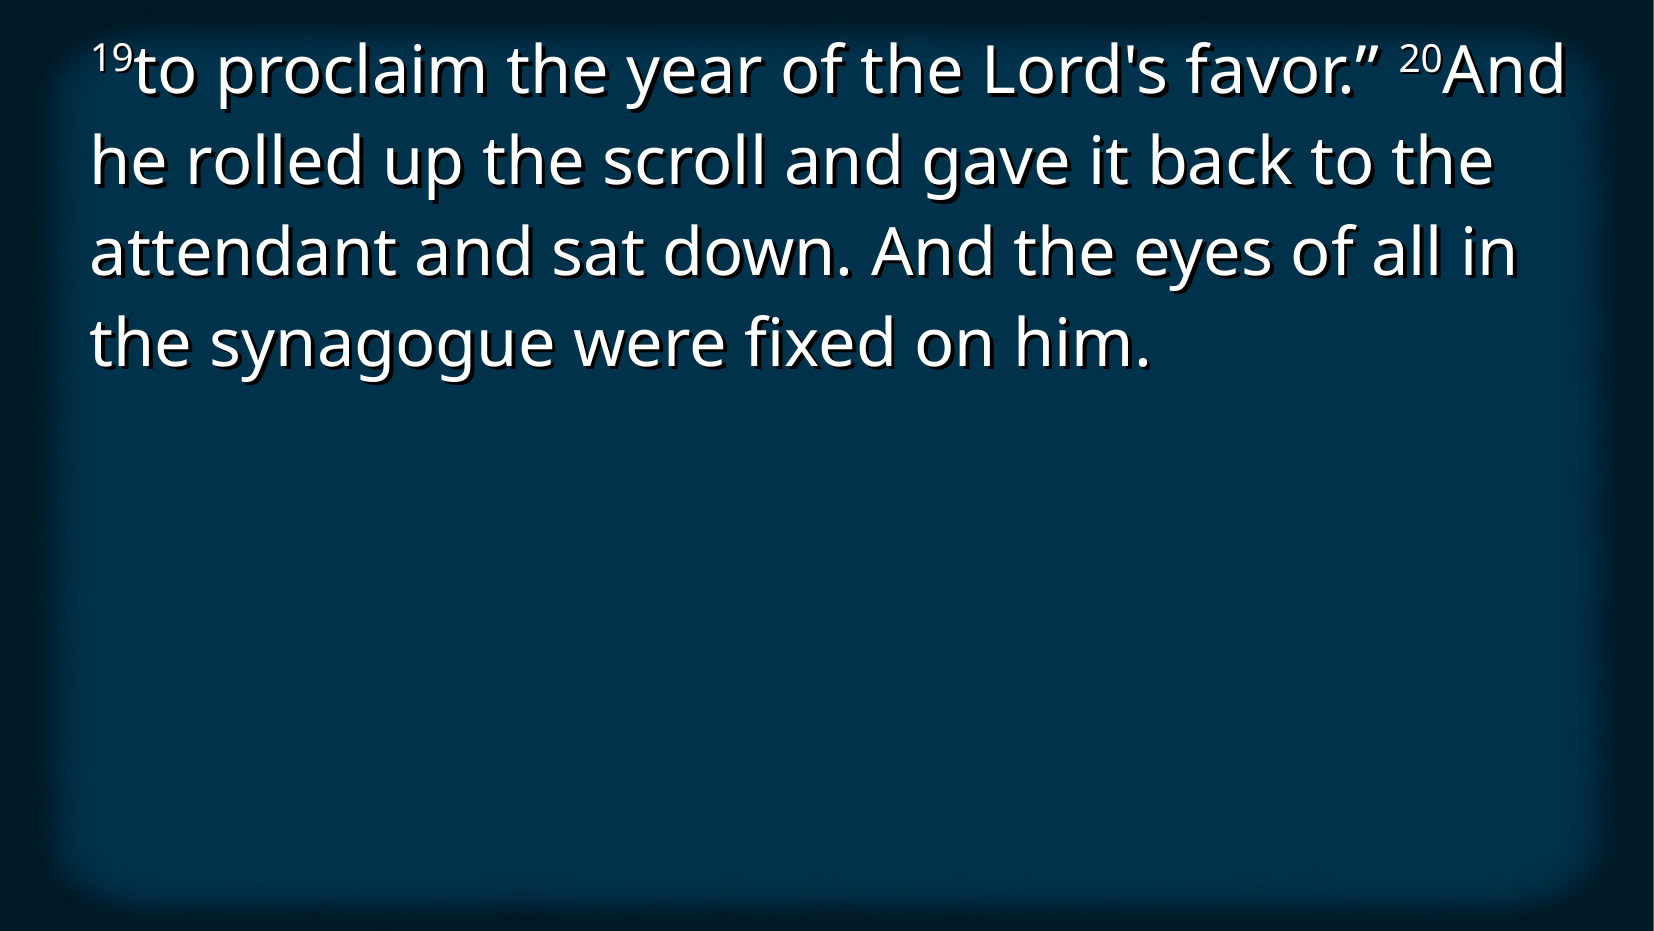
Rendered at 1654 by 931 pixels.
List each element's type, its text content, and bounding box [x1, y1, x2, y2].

picture [0, 0, 1654, 931]
text_box 19to proclaim the year of the Lord's favor.” 20And he rolled up the scroll and gave it back to the attendant and sat down. And the eyes of all in the synagogue were fixed on him. [75, 15, 1591, 391]
